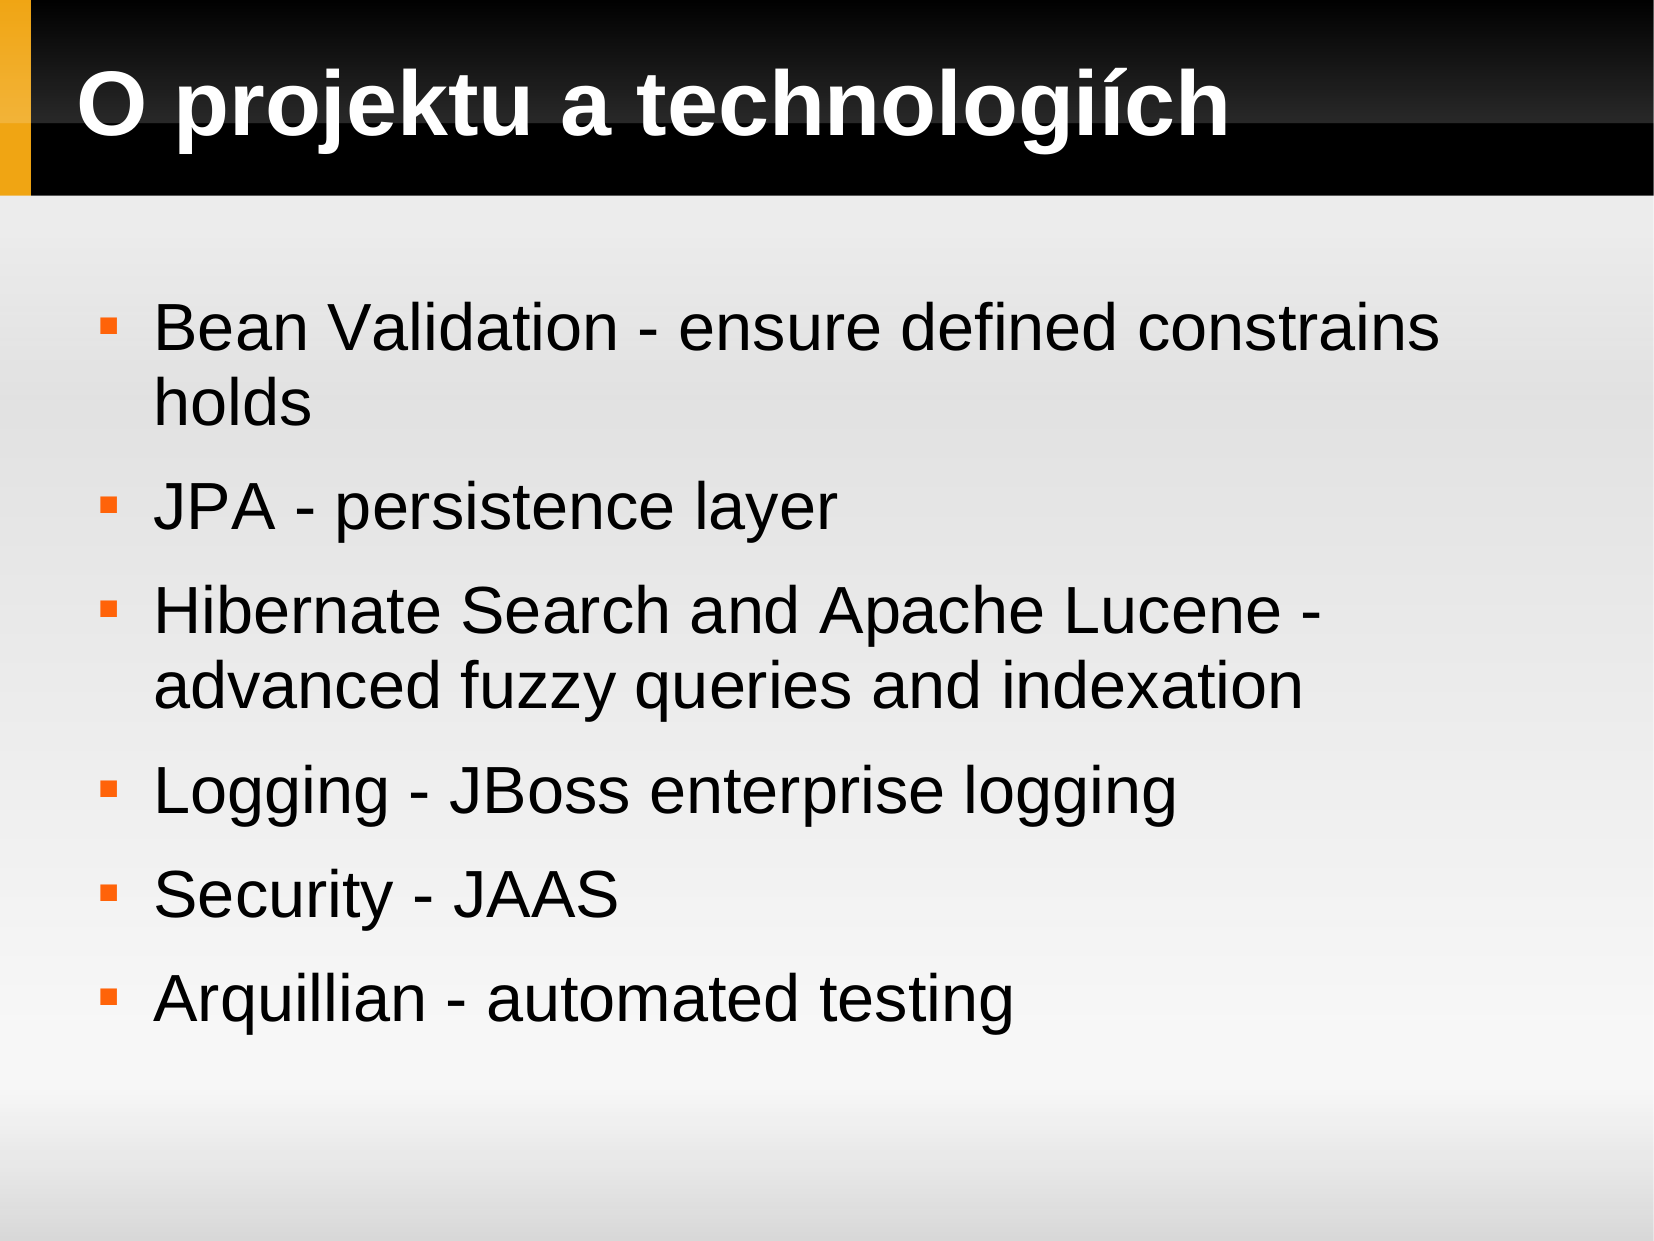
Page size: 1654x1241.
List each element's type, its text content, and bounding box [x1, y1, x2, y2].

list Bean Validation - ensure defined constrains holds JPA - persistence layer Hibernate Search and Apache Lucene - advanced fuzzy queries and indexation Logging - JBoss enterprise logging Security - JAAS Arquillian - automated testing [82, 290, 1571, 1109]
title O projektu a technologiích [76, 0, 1565, 208]
picture [0, 0, 1654, 1241]
